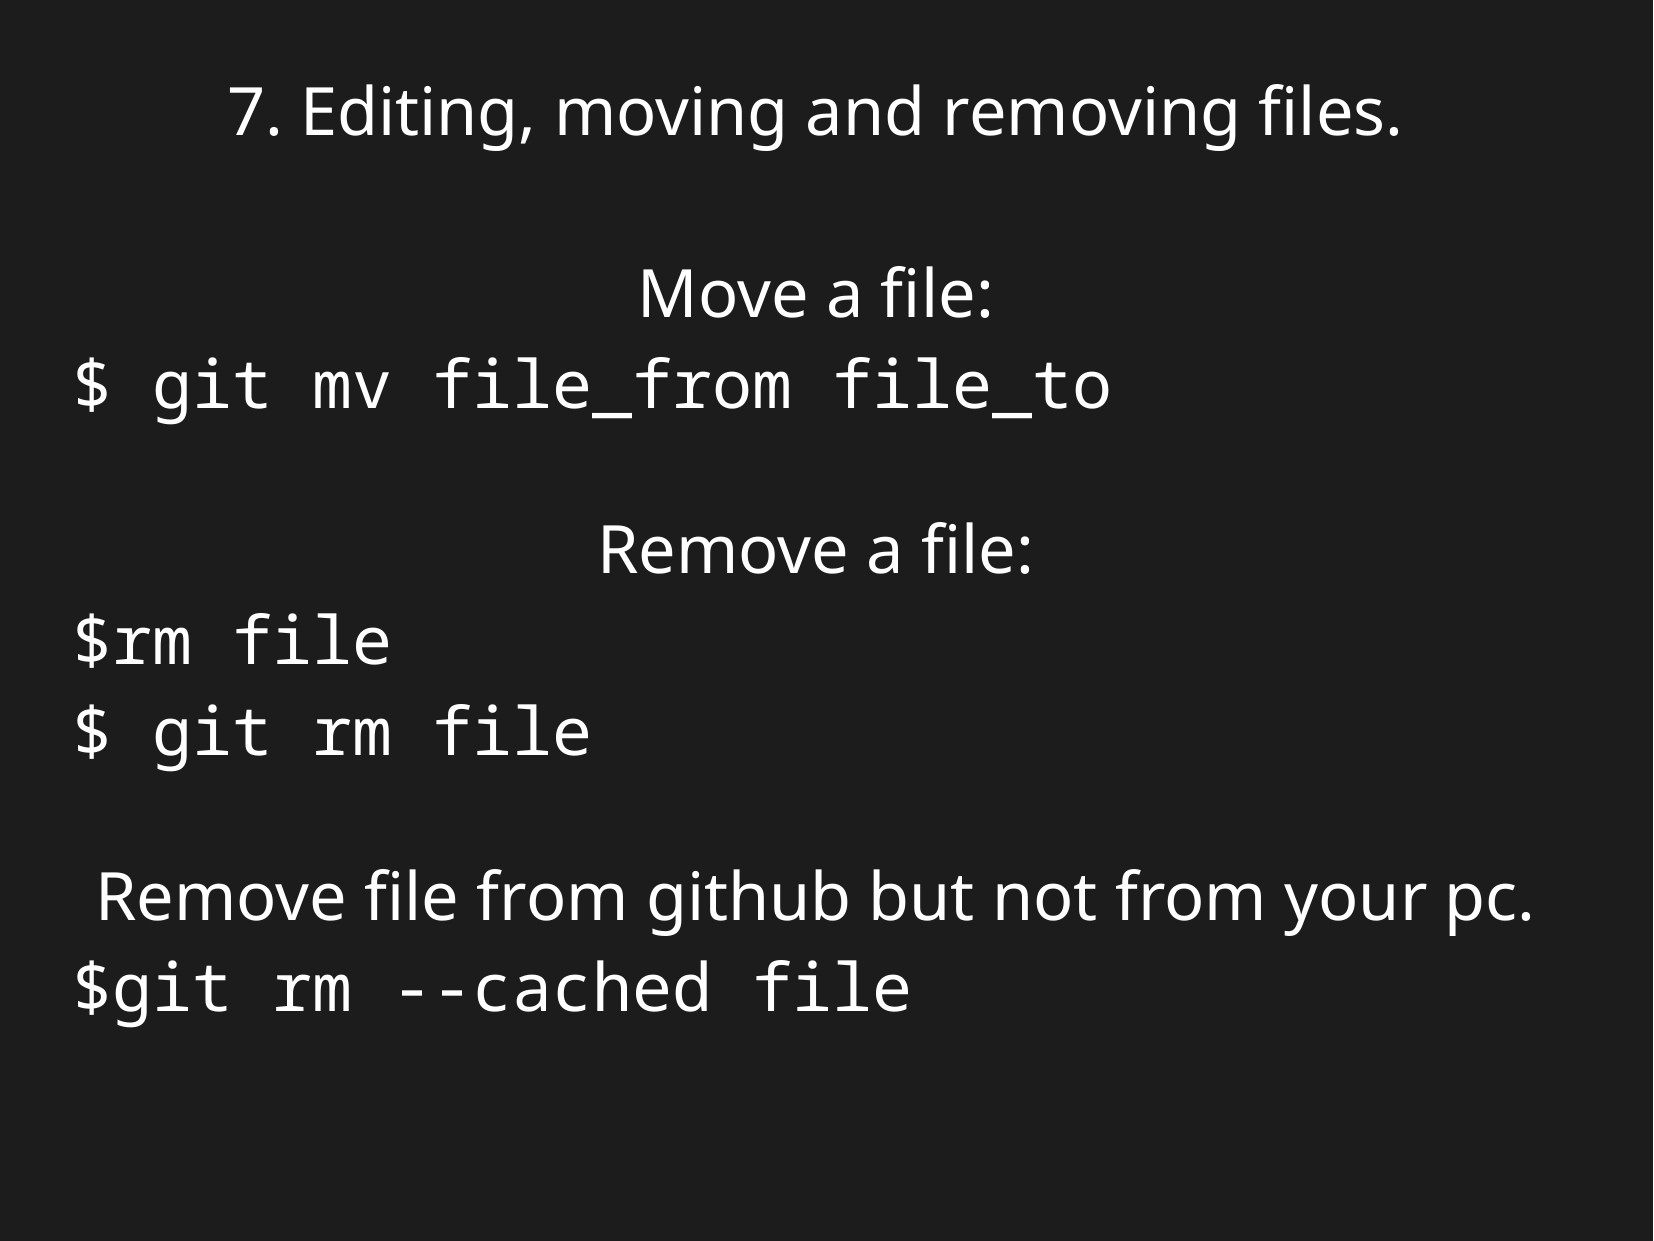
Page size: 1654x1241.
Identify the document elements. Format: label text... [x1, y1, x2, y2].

subtitle 7. Editing, moving and removing files. Move a file: $ git mv file_from file_to Remove a file: $rm file $ git rm file Remove file from github but not from your pc. $git rm --cached file [72, 52, 1561, 1119]
